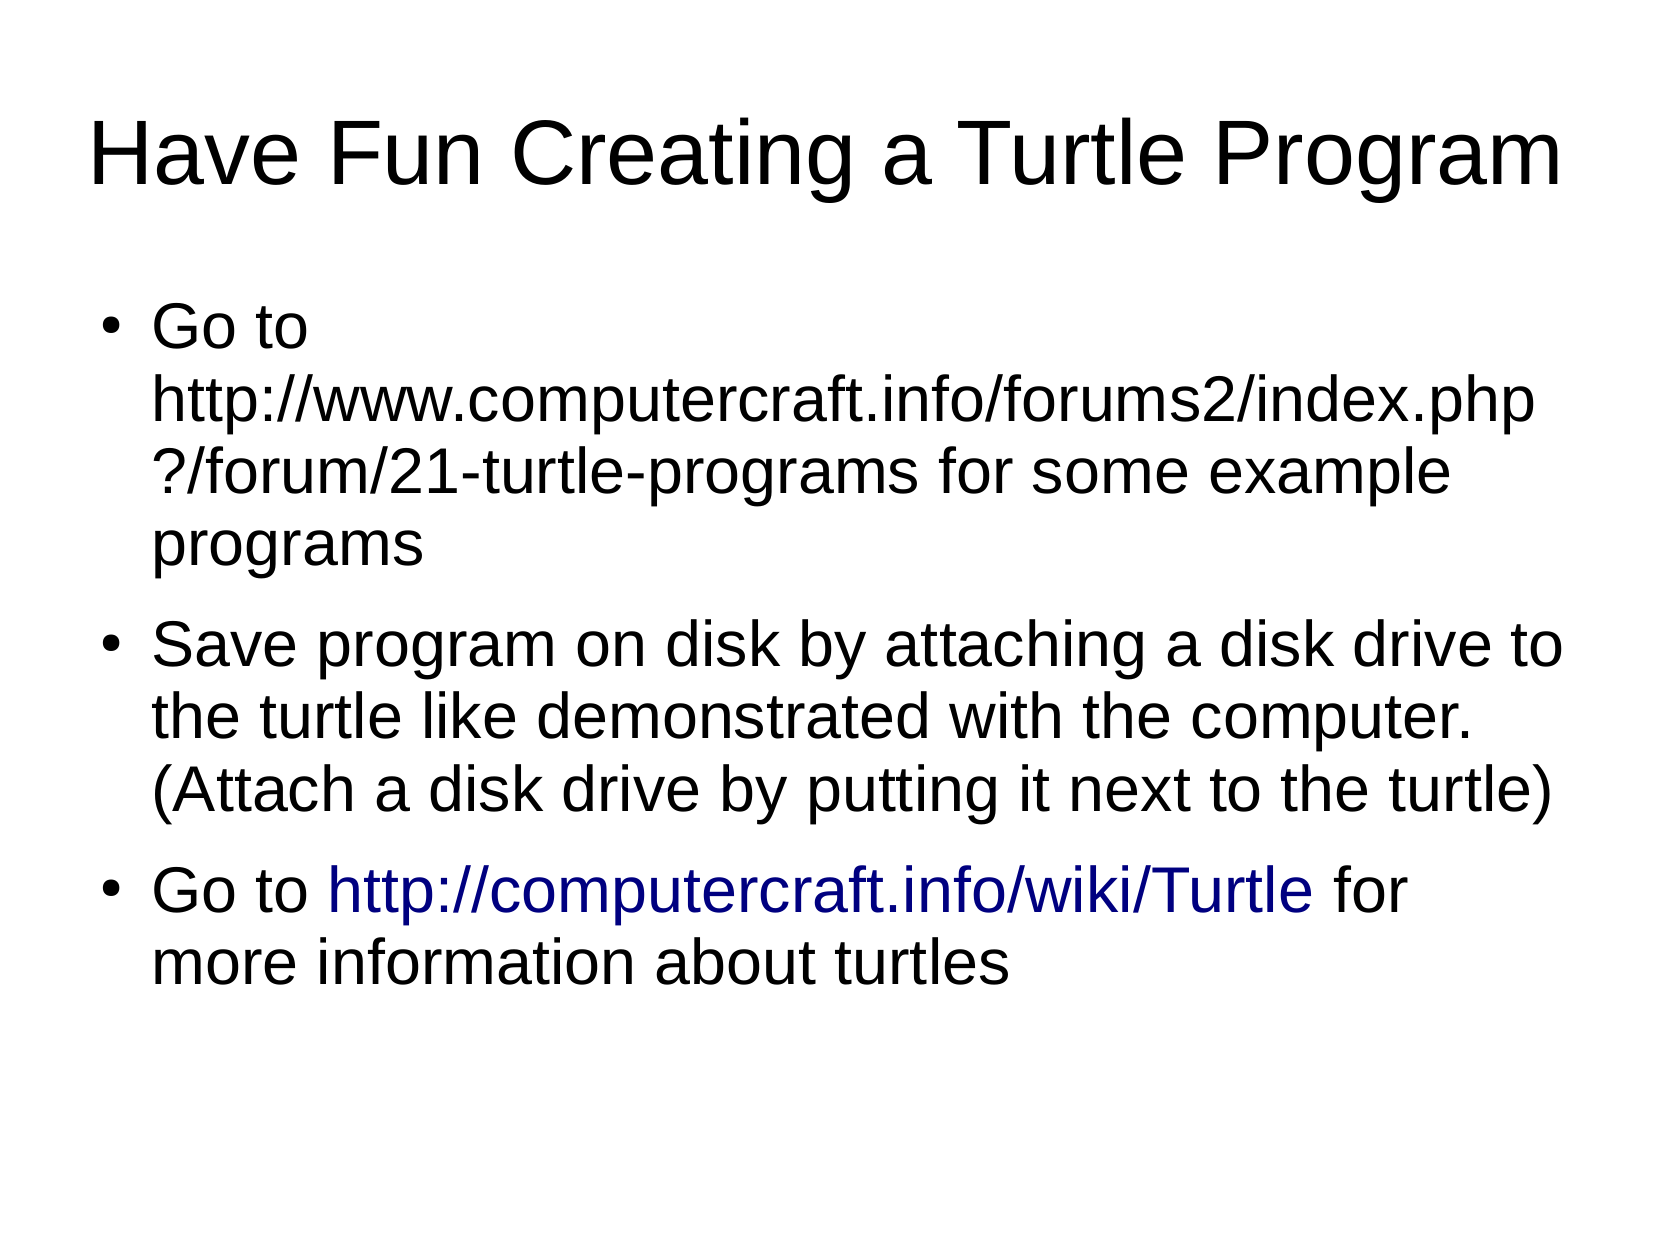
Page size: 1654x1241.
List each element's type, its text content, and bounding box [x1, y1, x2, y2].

title Have Fun Creating a Turtle Program [82, 49, 1571, 257]
list Go to http://www.computercraft.info/forums2/index.php?/forum/21-turtle-programs for some example programs Save program on disk by attaching a disk drive to the turtle like demonstrated with the computer. (Attach a disk drive by putting it next to the turtle) Go to http://computercraft.info/wiki/Turtle for more information about turtles [82, 290, 1571, 1010]
